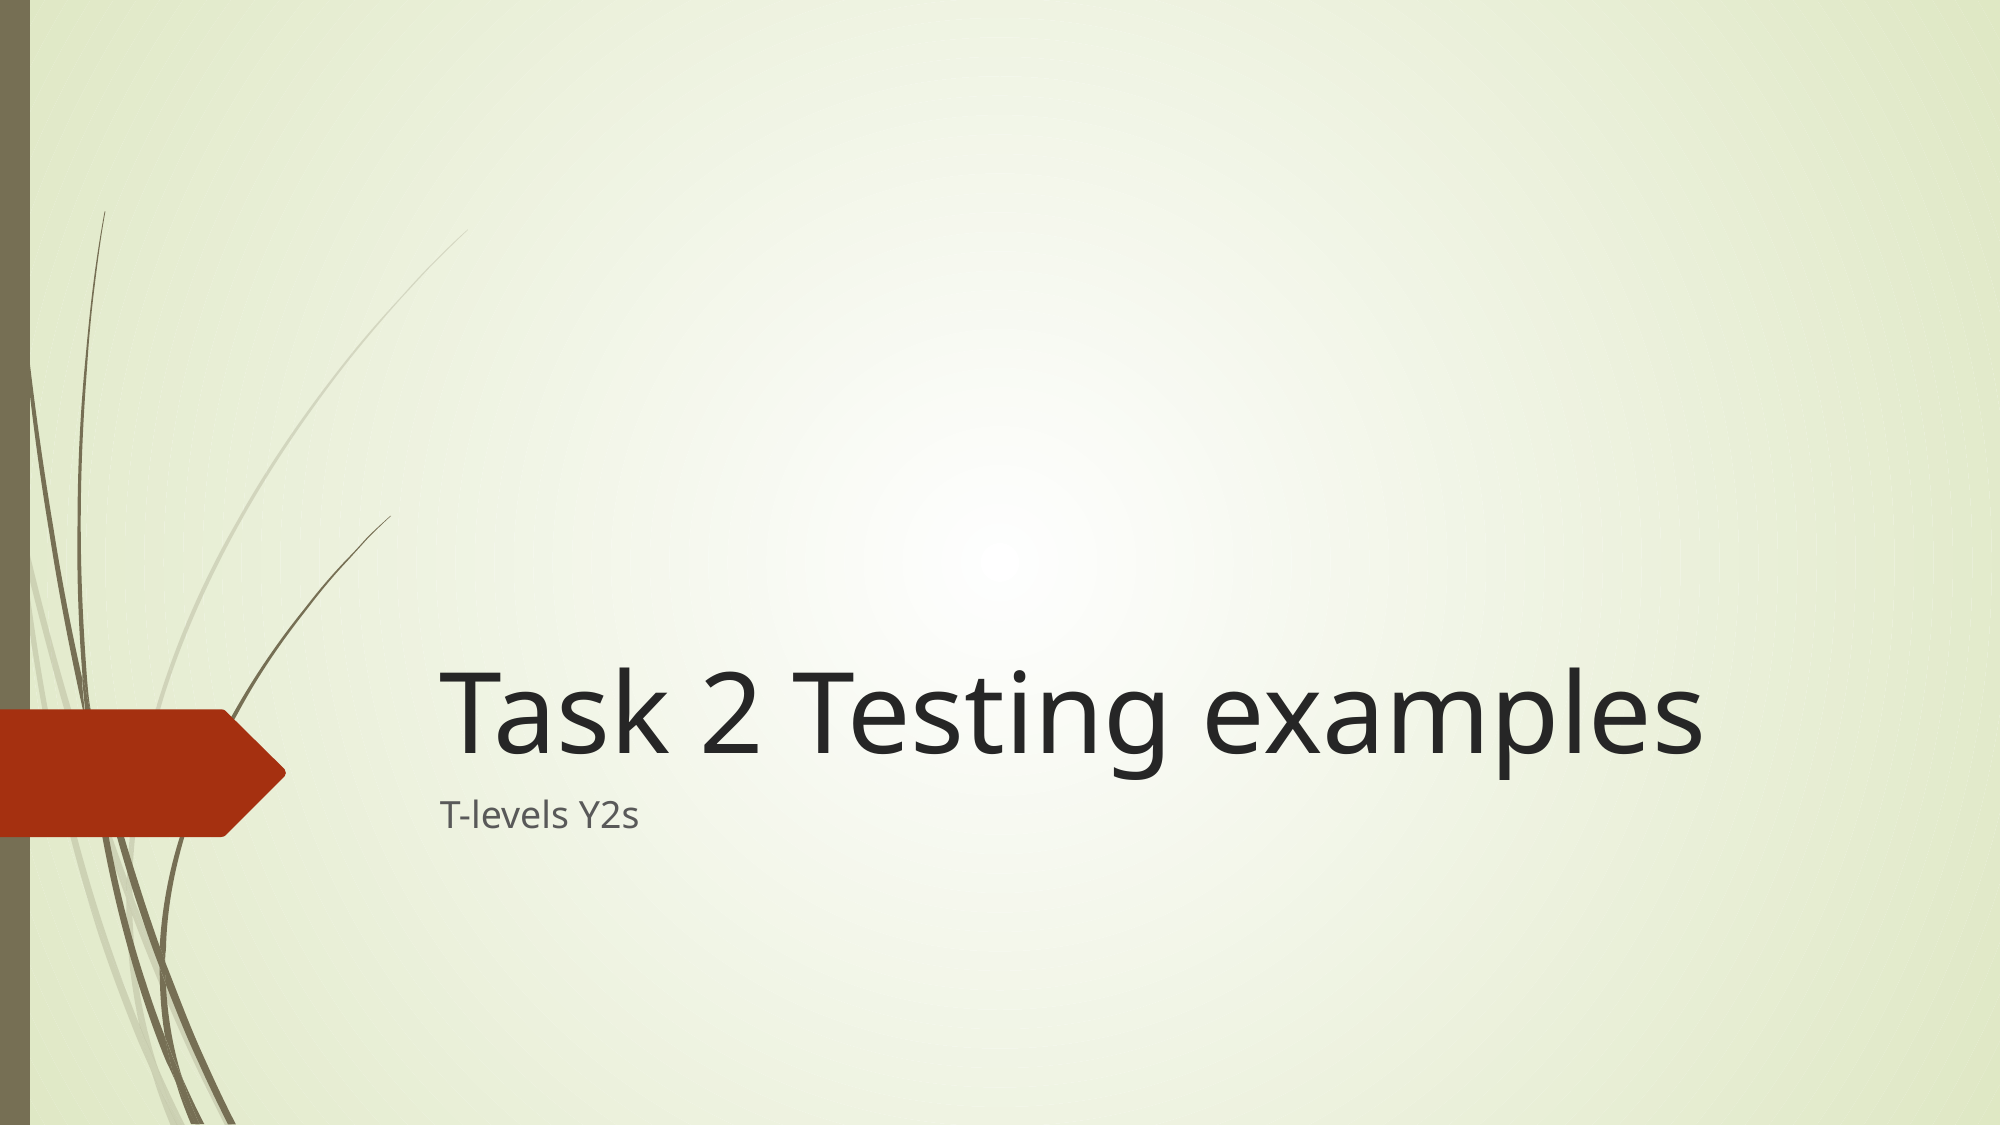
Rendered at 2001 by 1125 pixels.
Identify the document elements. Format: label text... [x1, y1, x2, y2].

title Task 2 Testing examples [424, 412, 1888, 783]
subtitle T-levels Y2s [424, 783, 1888, 969]
